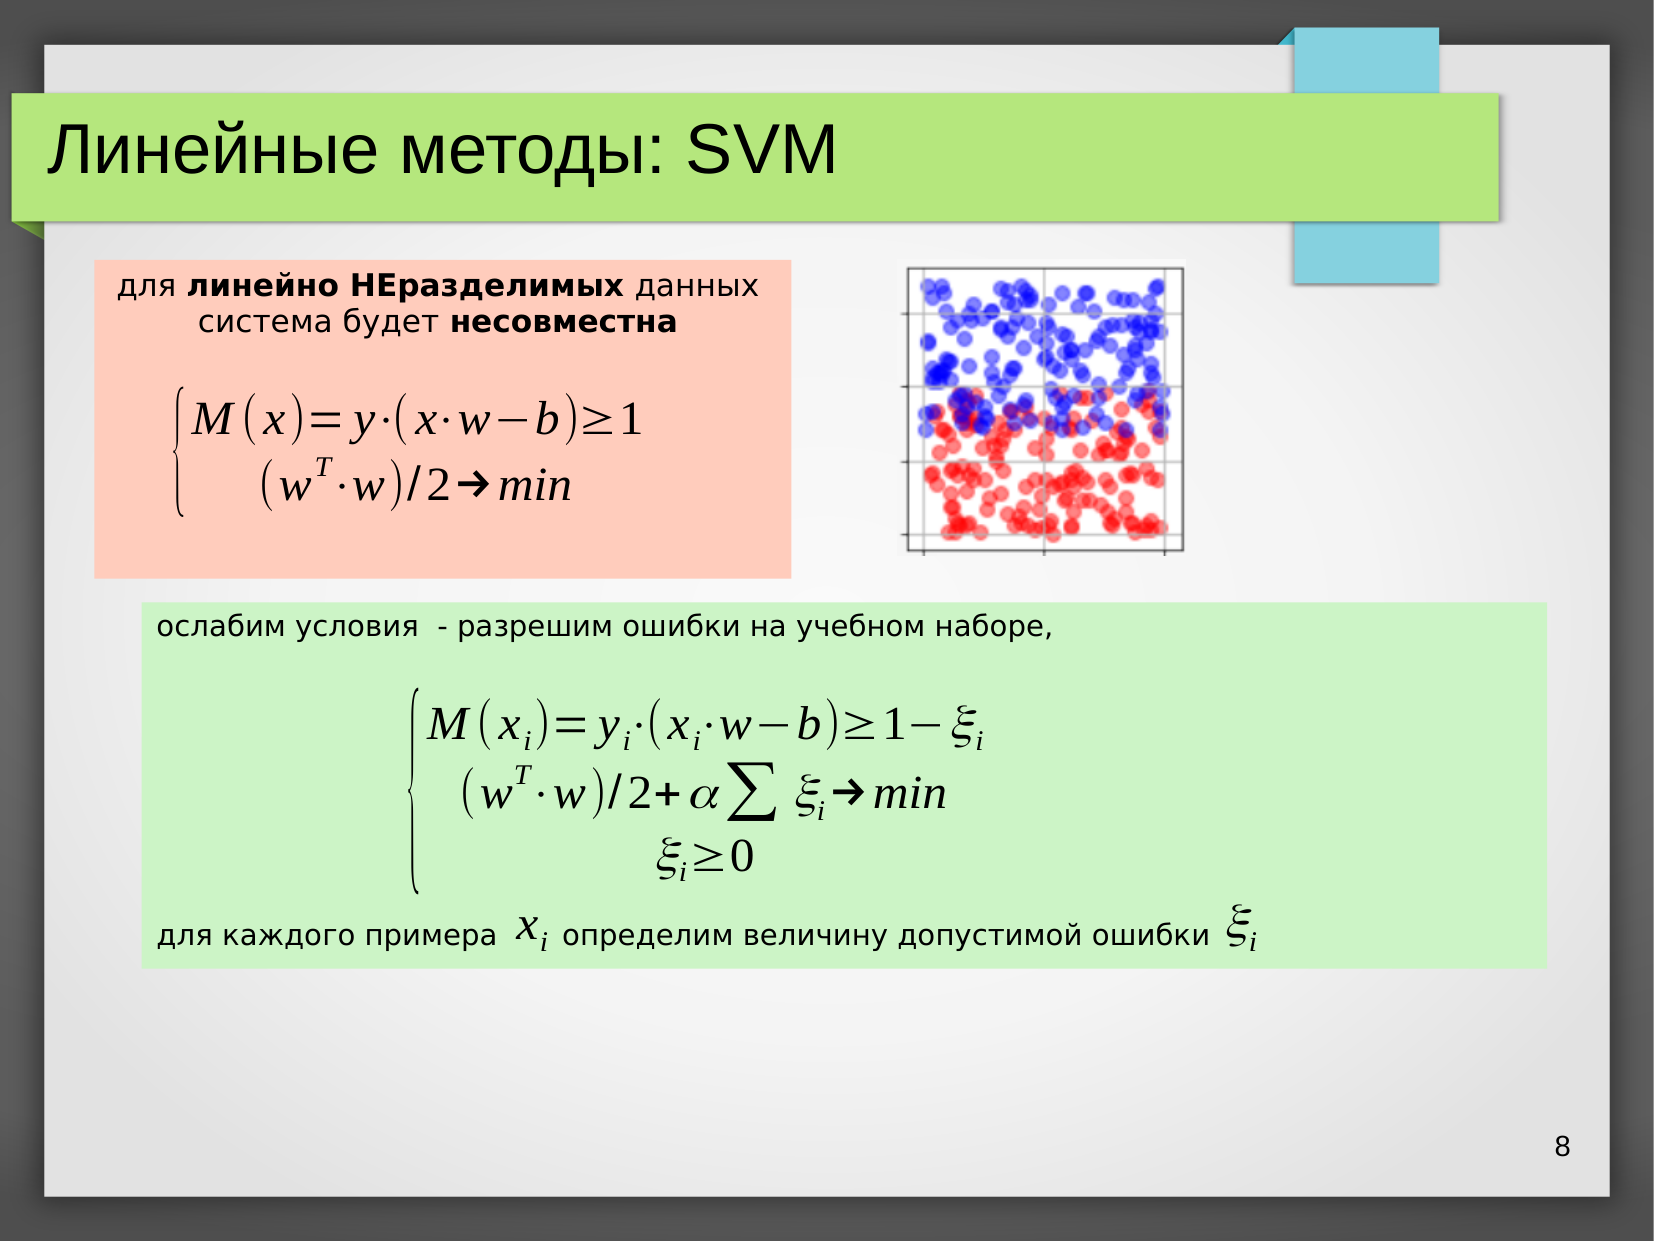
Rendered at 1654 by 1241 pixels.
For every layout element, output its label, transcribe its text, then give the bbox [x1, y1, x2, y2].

title Линейные методы: SVM [47, 109, 1501, 189]
chart [400, 686, 993, 958]
text_box для линейно НЕразделимых данных система будет несовместна [94, 259, 792, 579]
chart [1216, 903, 1264, 957]
picture [0, 0, 1654, 1241]
text_box ослабим условия - разрешим ошибки на учебном наборе, для каждого примера определим величину допустимой ошибки [141, 602, 1548, 969]
chart [165, 384, 653, 520]
